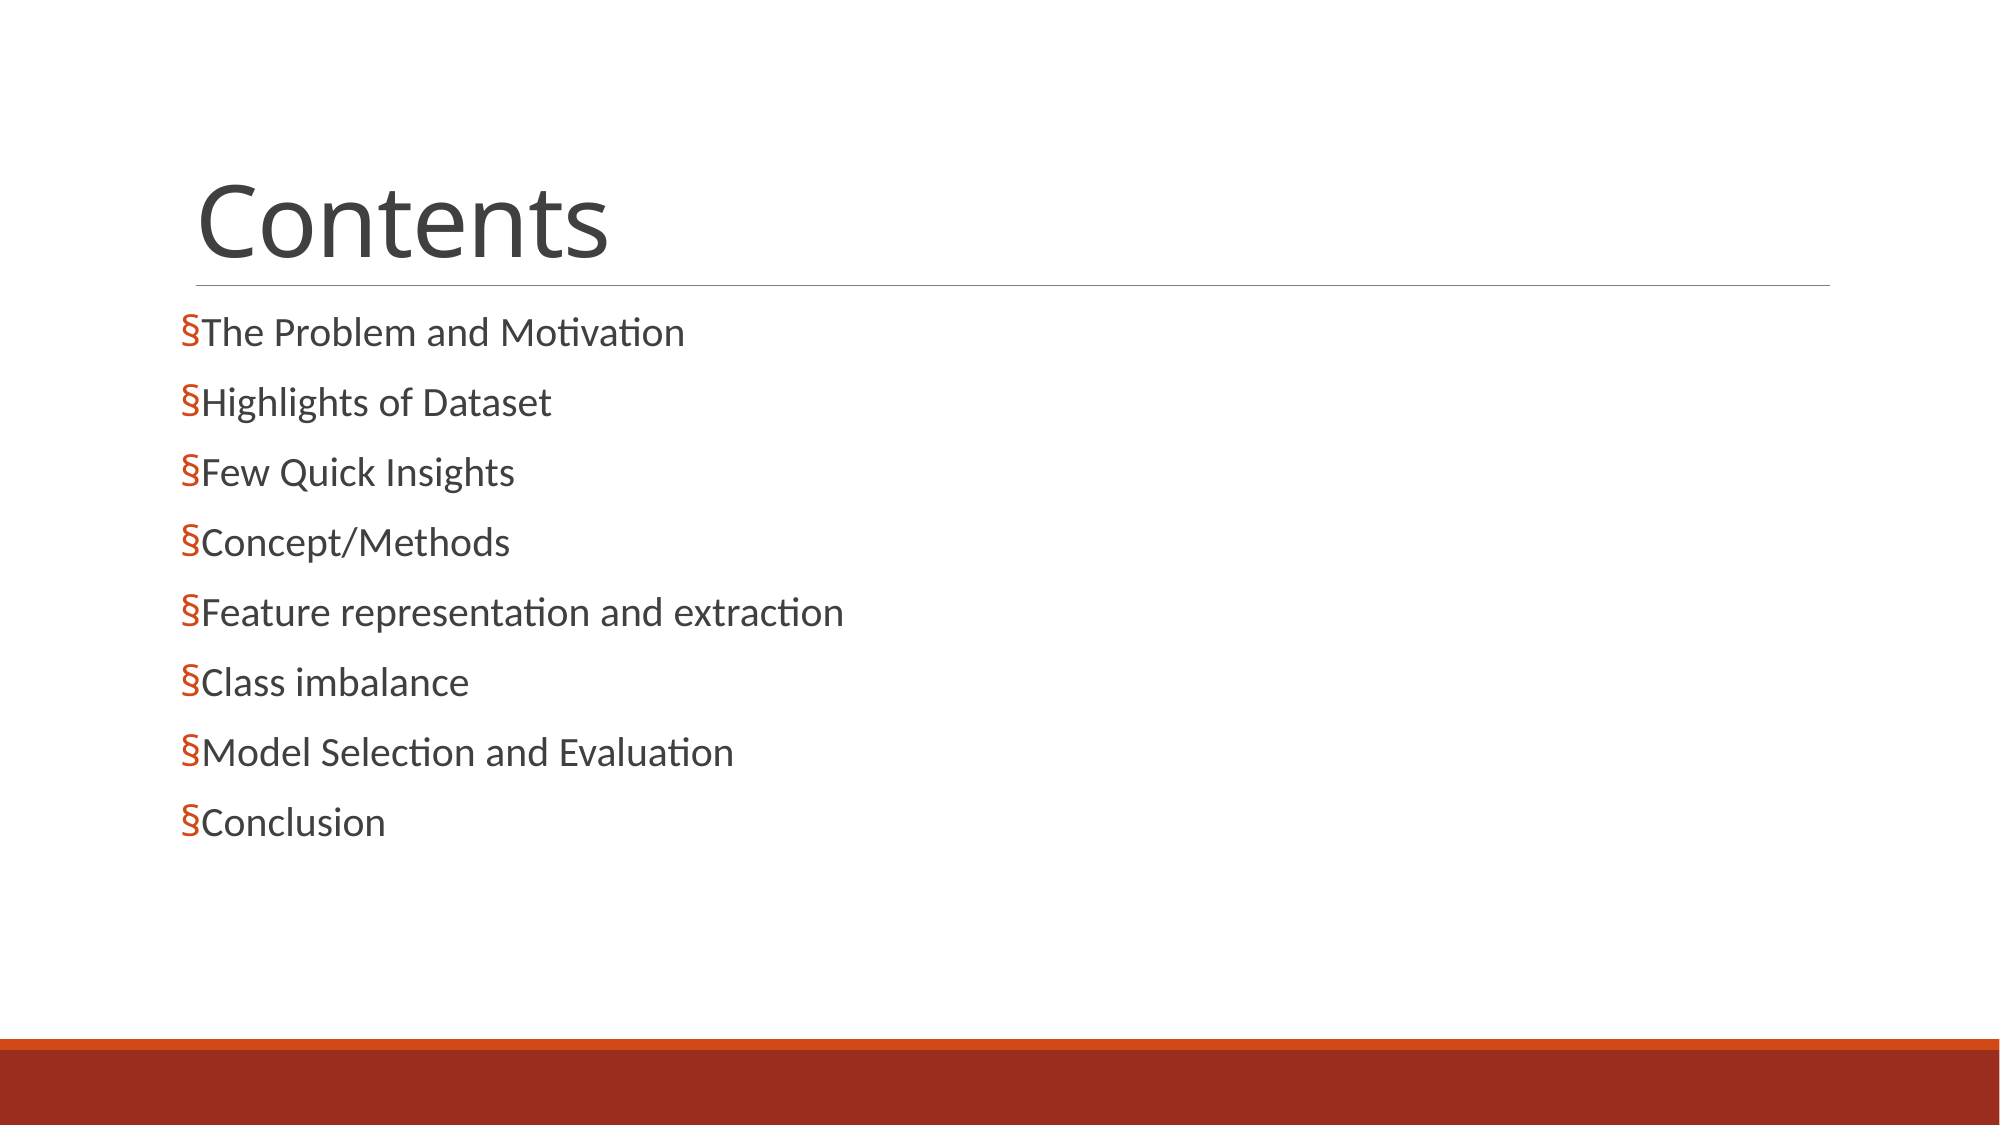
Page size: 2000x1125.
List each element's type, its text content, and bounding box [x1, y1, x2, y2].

list The Problem and Motivation Highlights of Dataset Few Quick Insights Concept/Methods Feature representation and extraction Class imbalance Model Selection and Evaluation Conclusion [179, 302, 1830, 963]
title Contents [179, 47, 1830, 286]
